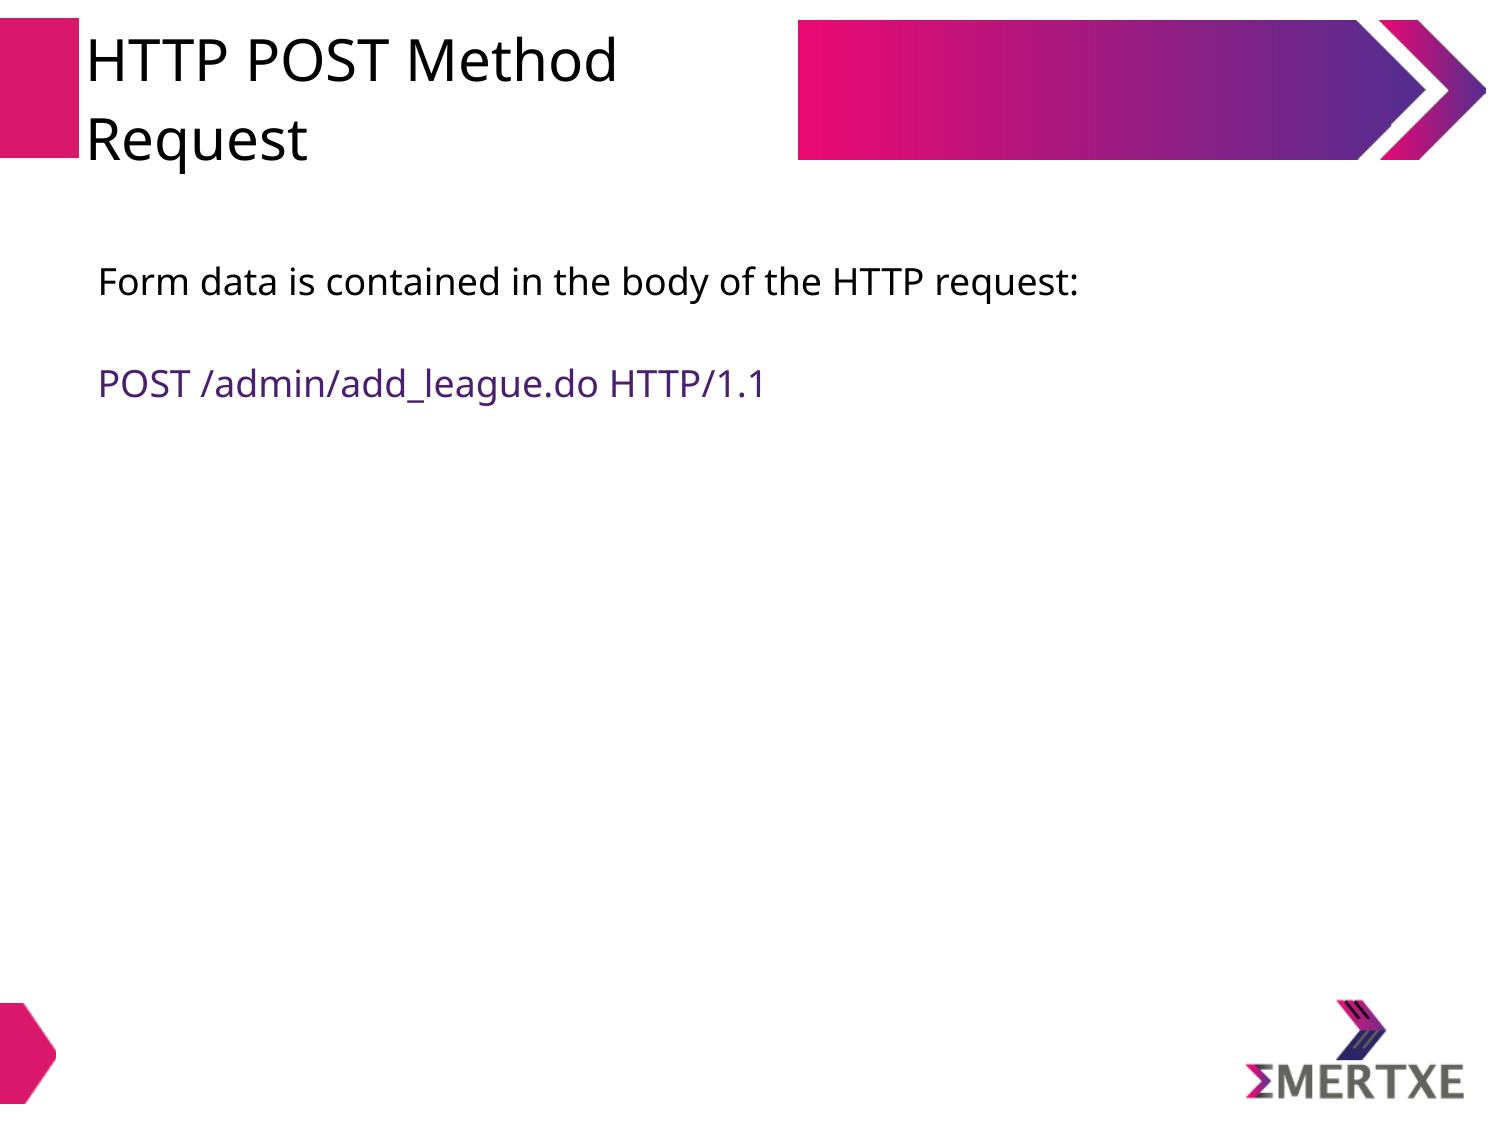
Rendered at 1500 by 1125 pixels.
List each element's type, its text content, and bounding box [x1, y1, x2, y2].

picture [1245, 996, 1465, 1099]
picture [798, 20, 1486, 160]
text_box HTTP POST Method Request [70, 11, 745, 163]
text_box Form data is contained in the body of the HTTP request: POST /admin/add_league.do HTTP/1.1 [82, 248, 1359, 395]
